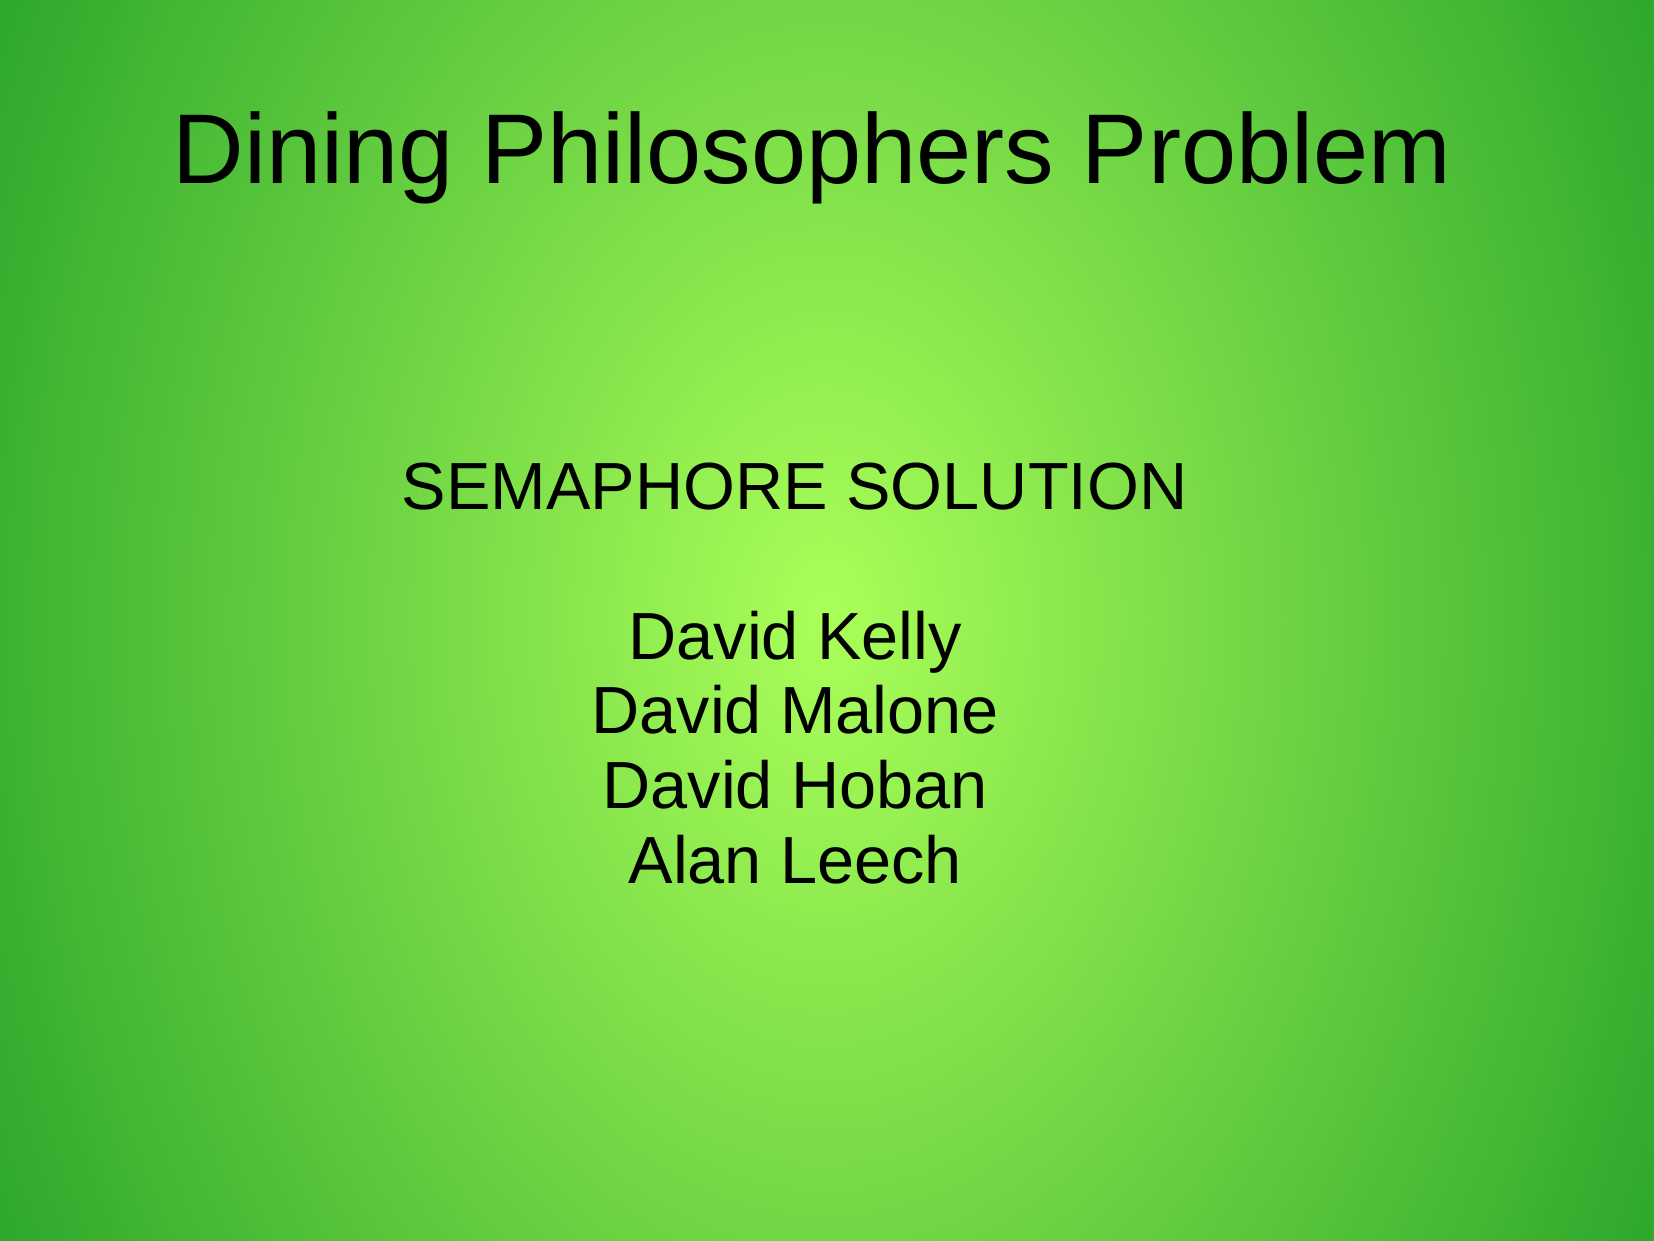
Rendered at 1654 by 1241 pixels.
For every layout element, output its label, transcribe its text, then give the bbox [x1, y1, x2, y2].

subtitle SEMAPHORE SOLUTION David Kelly David Malone David Hoban Alan Leech [50, 313, 1540, 1034]
title Dining Philosophers Problem [82, 47, 1571, 252]
